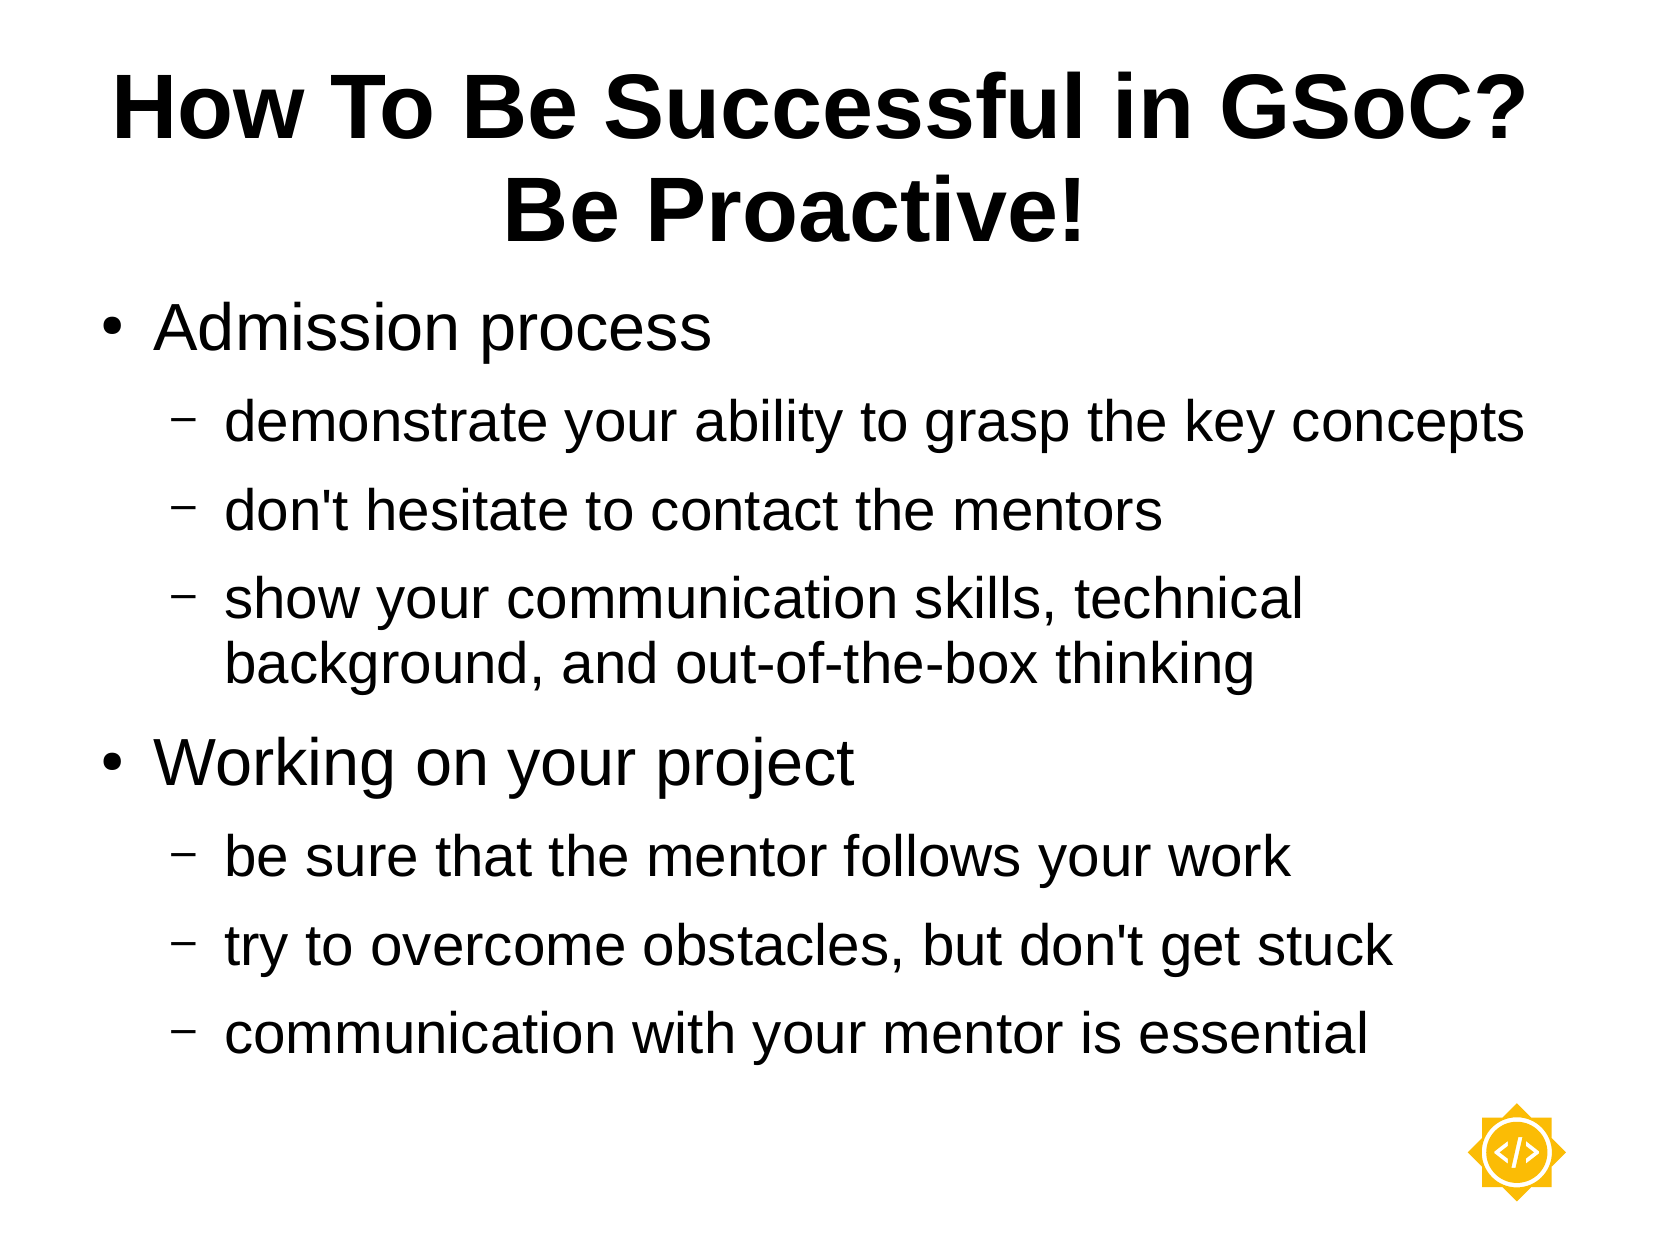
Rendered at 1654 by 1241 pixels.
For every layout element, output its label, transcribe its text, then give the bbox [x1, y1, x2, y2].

title How To Be Successful in GSoC? Be Proactive! [77, 54, 1566, 262]
list Admission process demonstrate your ability to grasp the key concepts don't hesitate to contact the mentors show your communication skills, technical background, and out-of-the-box thinking Working on your project be sure that the mentor follows your work try to overcome obstacles, but don't get stuck communication with your mentor is essential [82, 290, 1571, 1087]
